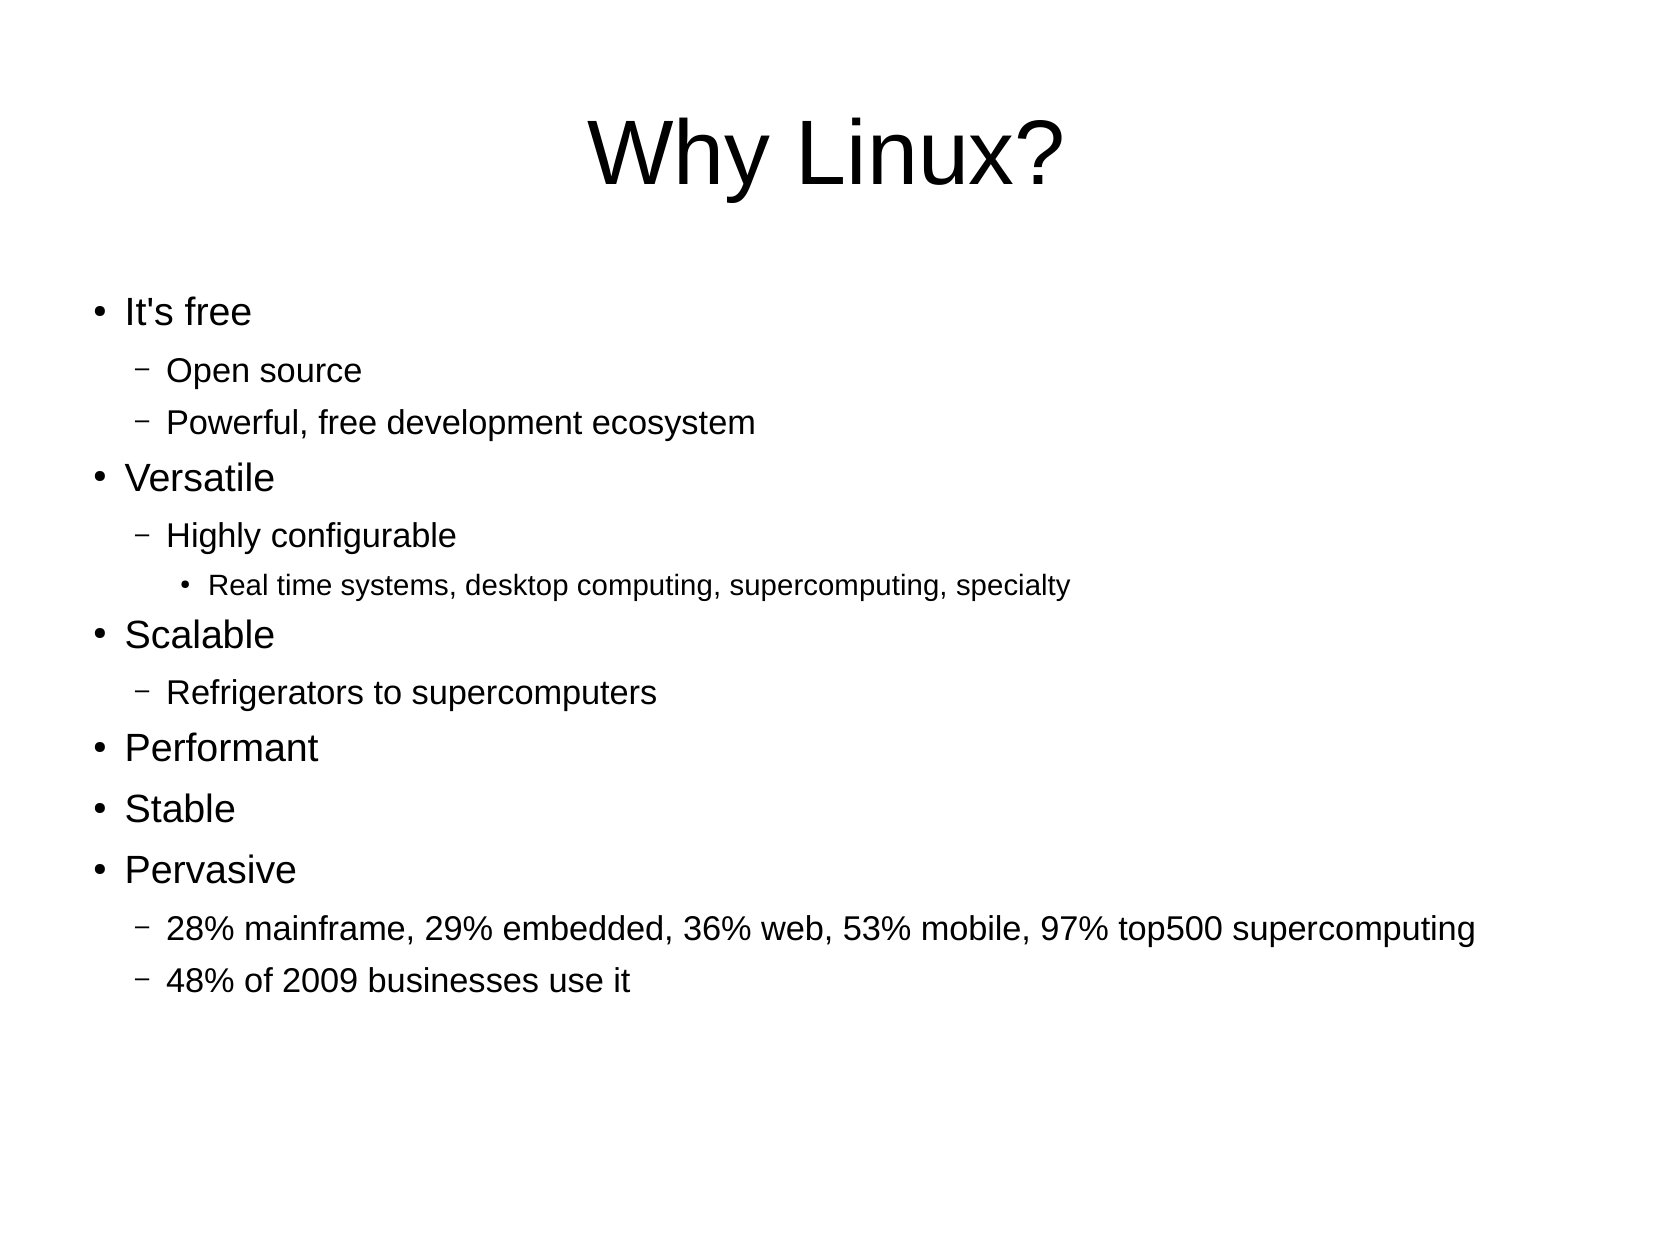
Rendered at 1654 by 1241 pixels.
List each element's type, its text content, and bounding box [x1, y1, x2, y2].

title Why Linux? [82, 49, 1571, 257]
list It's free Open source Powerful, free development ecosystem Versatile Highly configurable Real time systems, desktop computing, supercomputing, specialty Scalable Refrigerators to supercomputers Performant Stable Pervasive 28% mainframe, 29% embedded, 36% web, 53% mobile, 97% top500 supercomputing 48% of 2009 businesses use it [82, 290, 1571, 1010]
